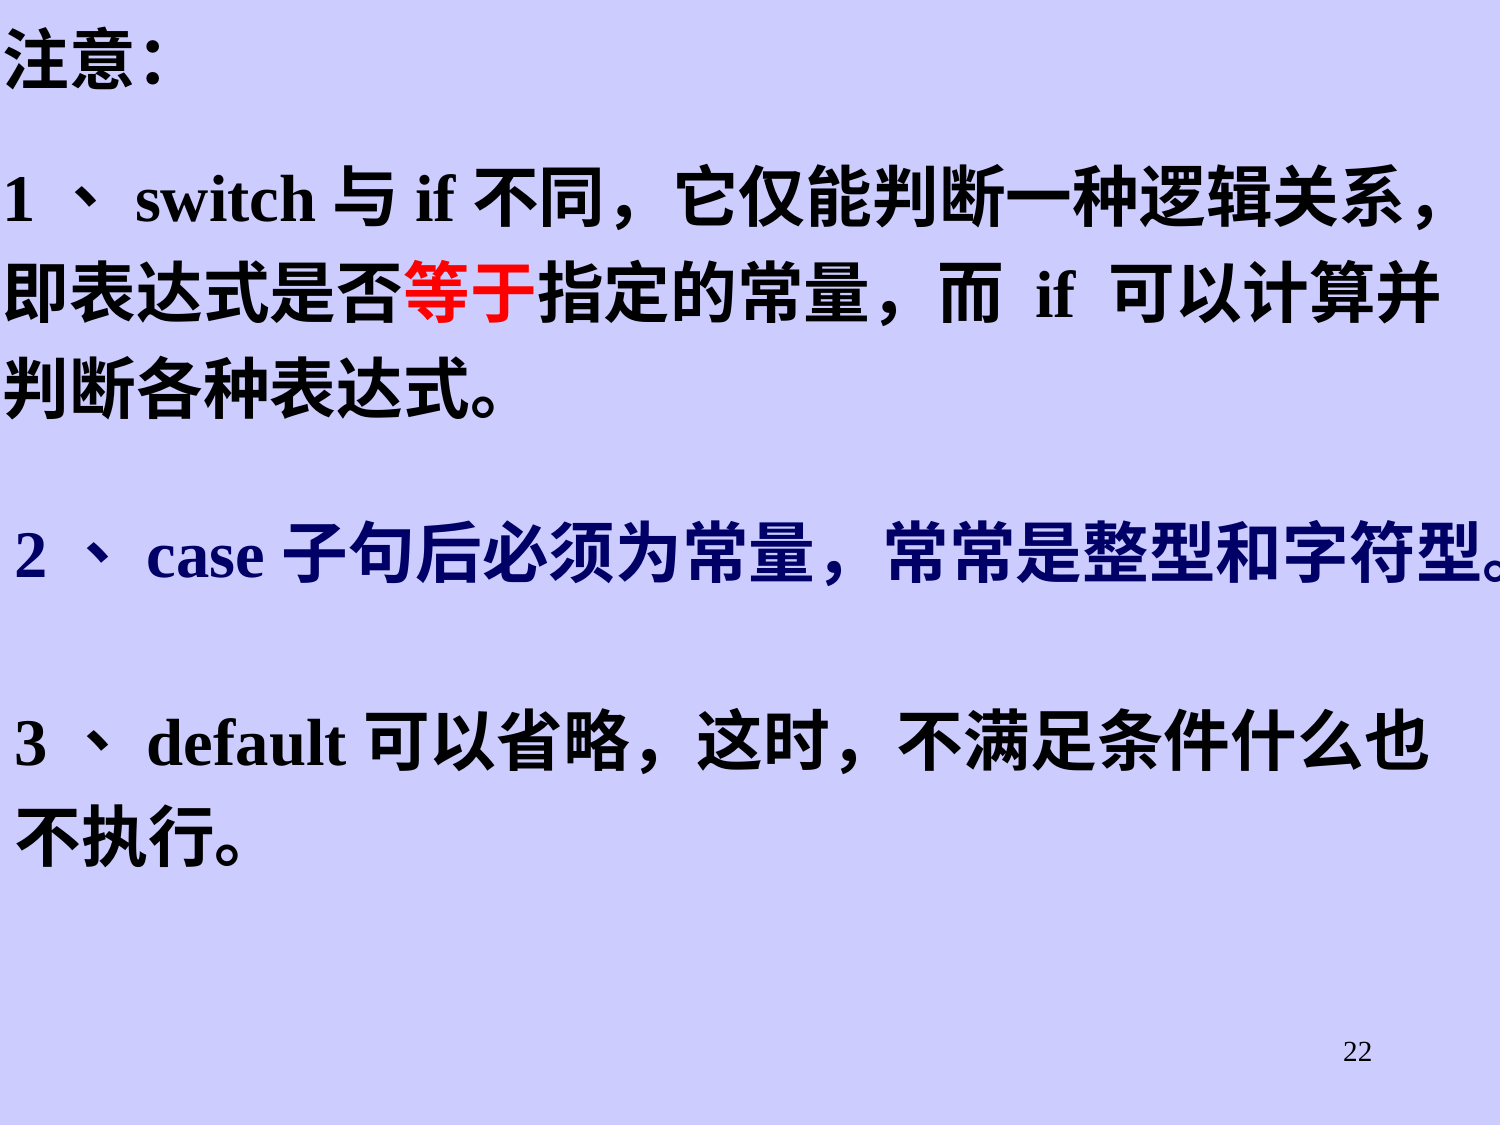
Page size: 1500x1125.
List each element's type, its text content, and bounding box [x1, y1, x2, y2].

text_box 3、default可以省略，这时，不满足条件什么也不执行。 [0, 674, 1500, 883]
text_box 注意： 1、switch与if不同，它仅能判断一种逻辑关系，即表达式是否等于指定的常量，而 if 可以计算并判断各种表达式。 [0, 0, 1500, 429]
text_box <编号> [1074, 1025, 1388, 1101]
text_box 2、case子句后必须为常量，常常是整型和字符型。 [0, 487, 1500, 599]
